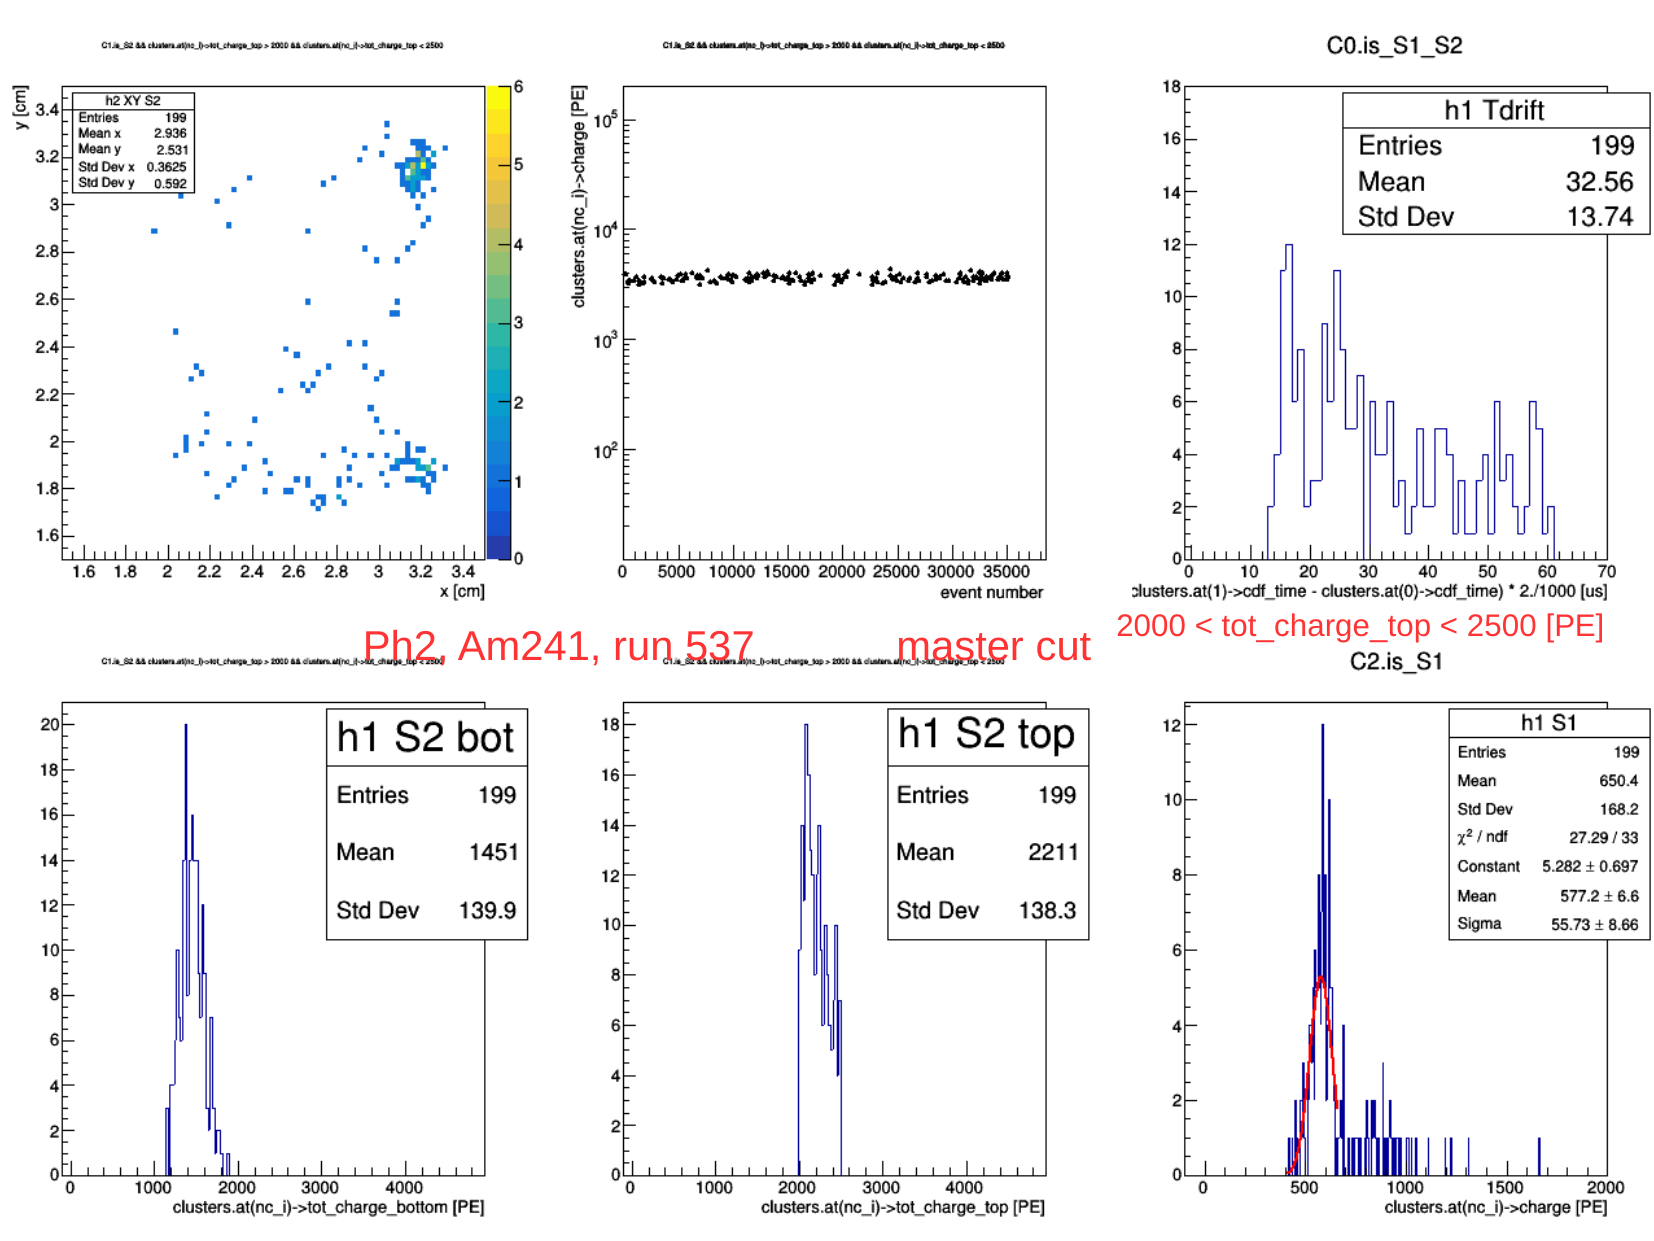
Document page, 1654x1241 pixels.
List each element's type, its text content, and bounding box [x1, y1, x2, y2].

text_box Ph2, Am241, run 537 [218, 615, 653, 751]
text_box 2000 < tot_charge_top < 2500 [PE] [1079, 600, 1643, 736]
text_box master cut [653, 615, 1336, 751]
picture [6, 25, 1654, 1222]
